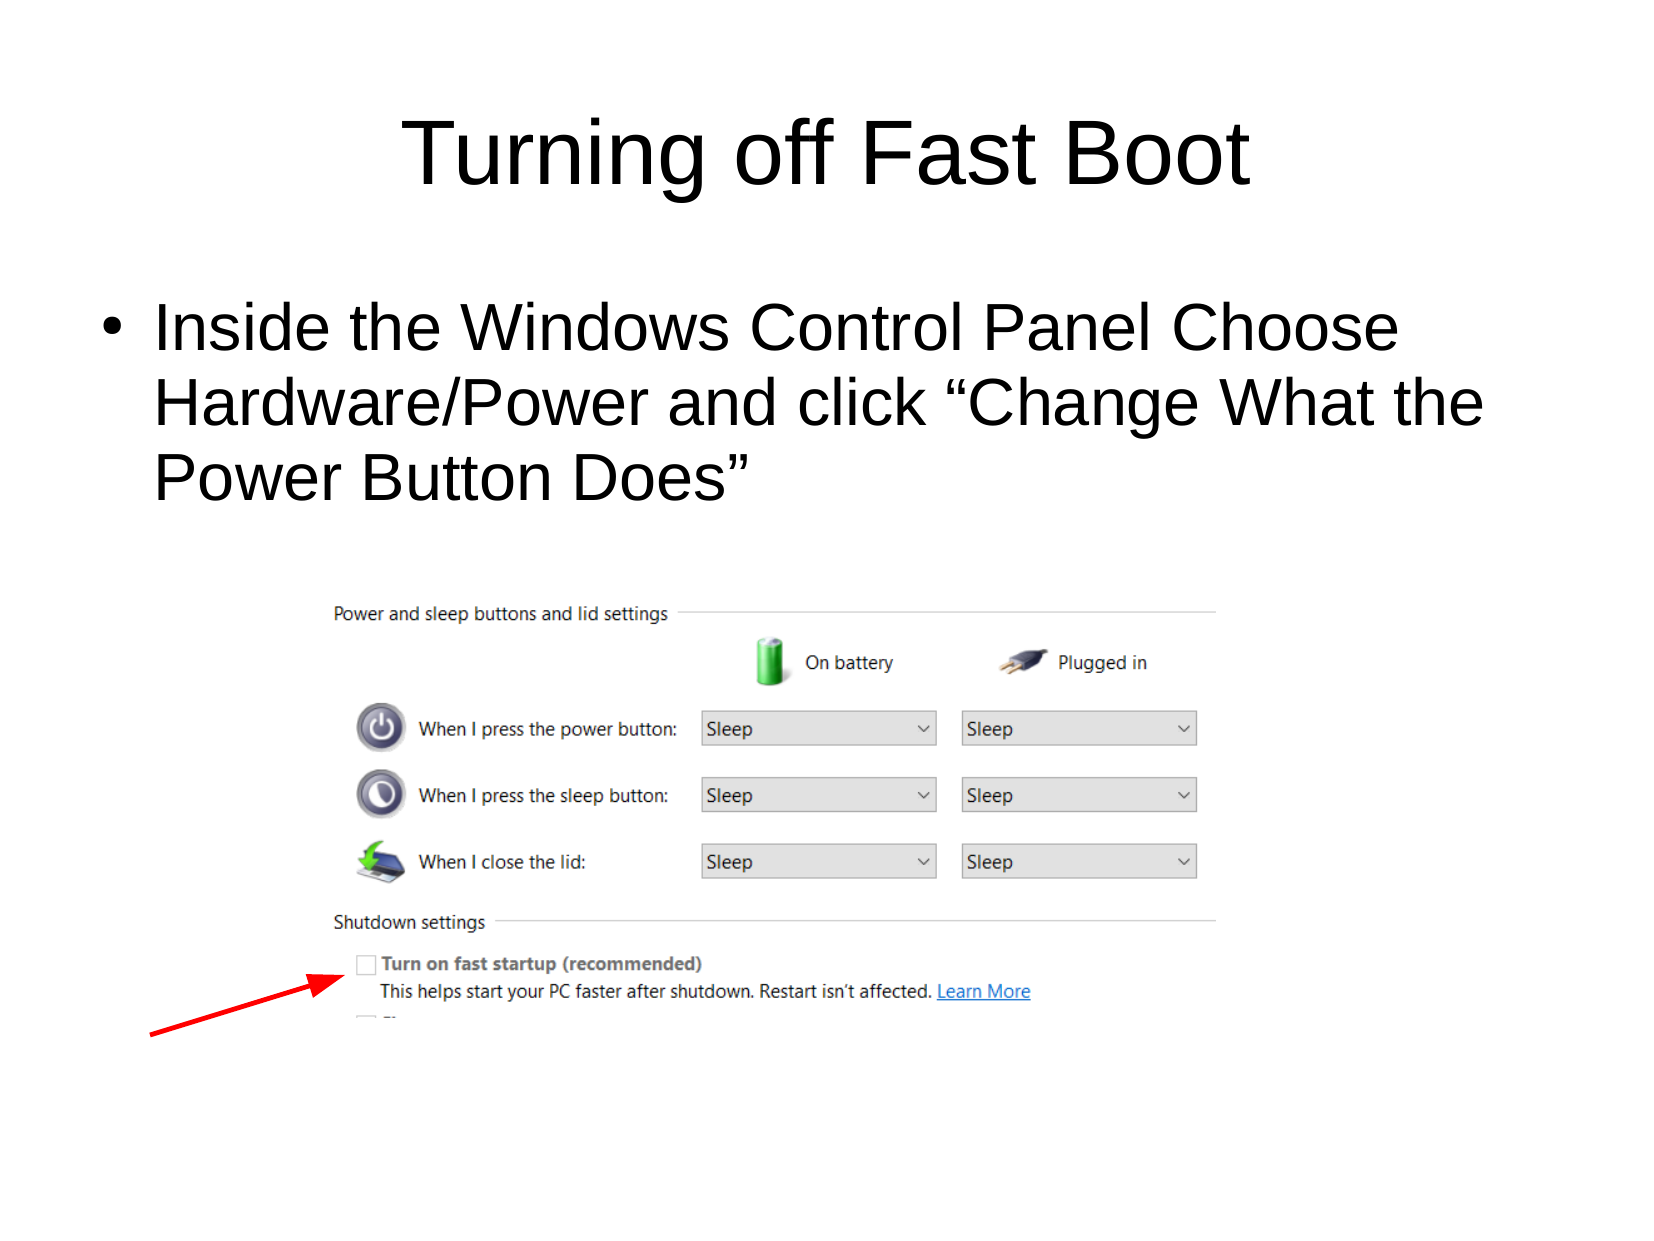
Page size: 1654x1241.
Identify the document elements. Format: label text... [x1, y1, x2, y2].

picture [315, 599, 1216, 1018]
list Inside the Windows Control Panel Choose Hardware/Power and click “Change What the Power Button Does” [82, 290, 1571, 1010]
title Turning off Fast Boot [82, 49, 1571, 257]
